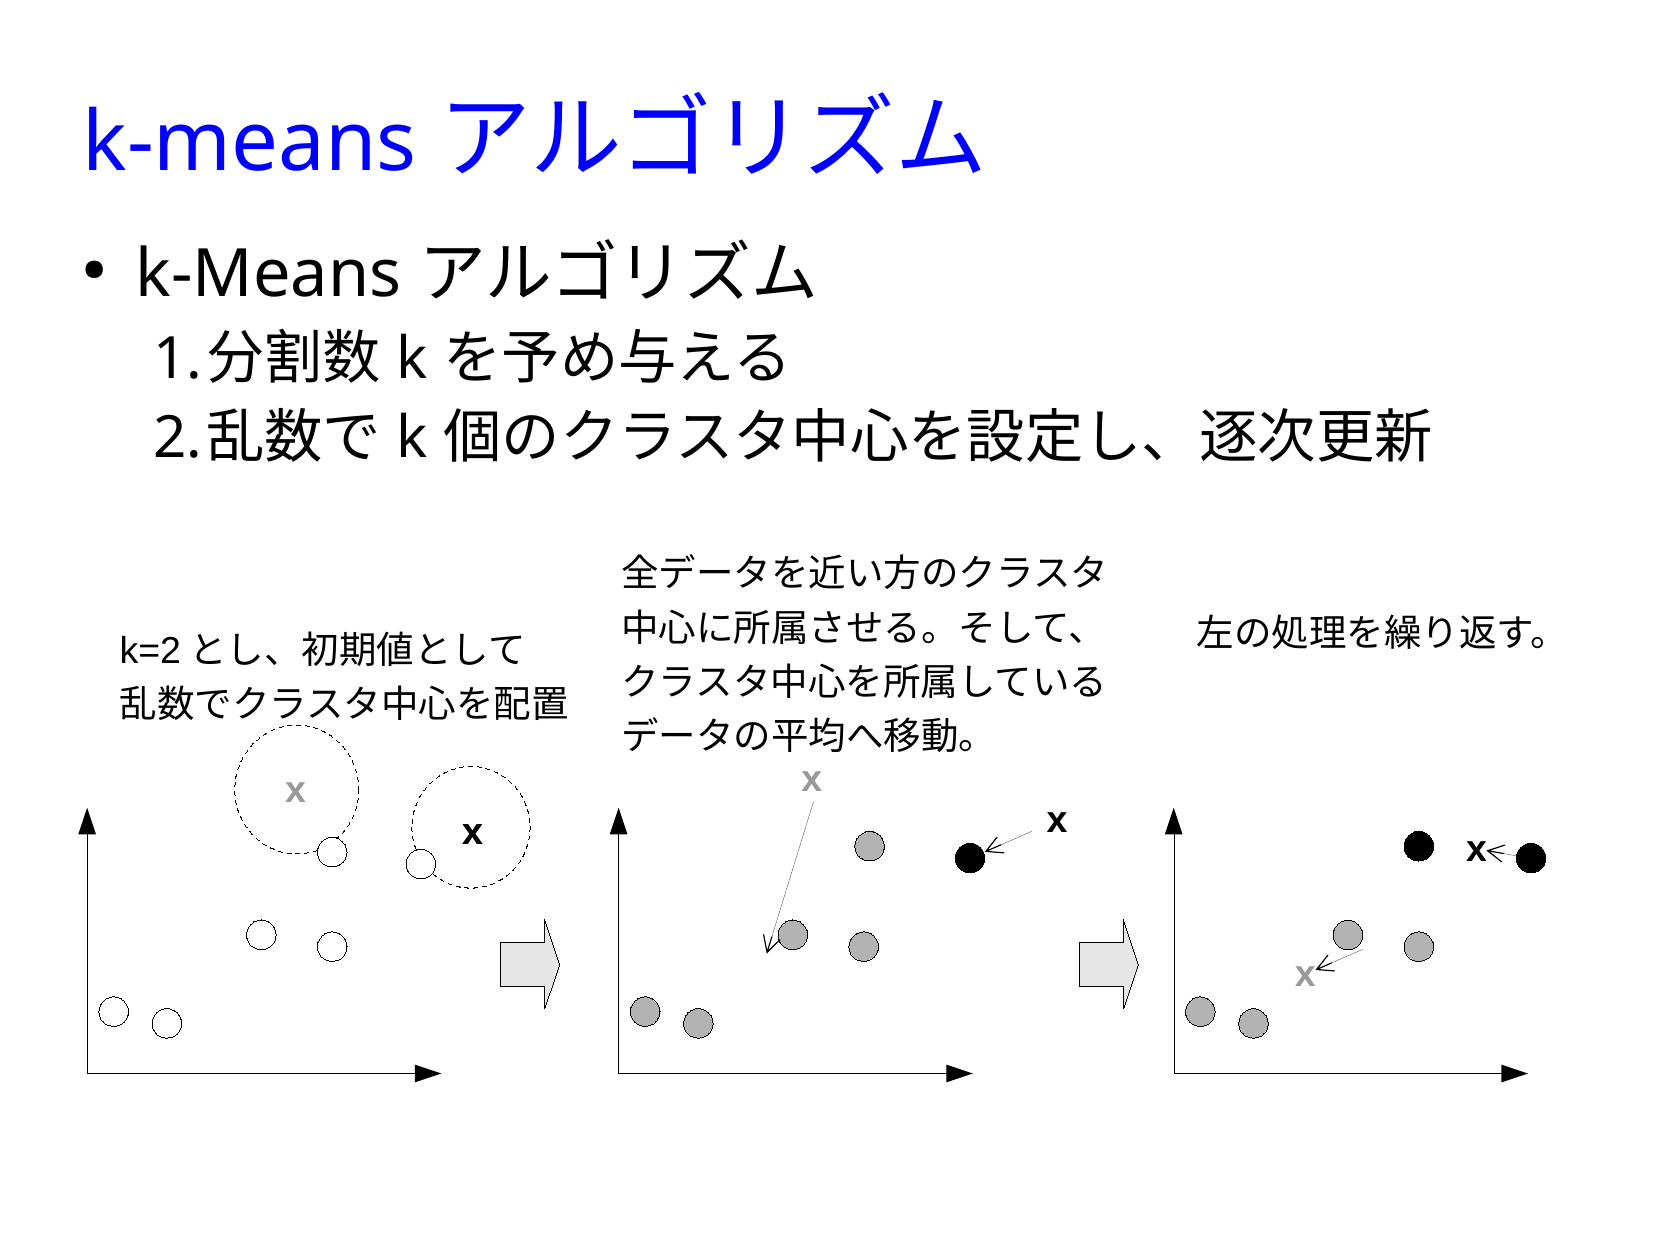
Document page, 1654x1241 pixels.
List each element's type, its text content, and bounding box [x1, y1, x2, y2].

text_box x [1280, 944, 1331, 1003]
text_box x [270, 761, 321, 820]
title k-meansアルゴリズム [82, 27, 1571, 279]
text_box [317, 837, 348, 867]
text_box x [1451, 820, 1511, 879]
text_box [1079, 919, 1139, 1009]
list k-Meansアルゴリズム 分割数kを予め与える 乱数でk個のクラスタ中心を設定し、逐次更新 [64, 225, 1506, 945]
text_box [1404, 931, 1434, 962]
text_box [1333, 920, 1363, 950]
text_box 全データを近い方のクラスタ 中心に所属させる。そして、 クラスタ中心を所属している データの平均へ移動。 [606, 535, 1124, 776]
text_box [1404, 831, 1434, 862]
text_box [854, 831, 885, 861]
text_box 左の処理を繰り返す。 [1181, 595, 1587, 667]
text_box [778, 919, 808, 950]
text_box [683, 1008, 714, 1039]
text_box [848, 931, 879, 962]
text_box [152, 1008, 182, 1039]
text_box x [447, 802, 507, 861]
text_box [1516, 843, 1546, 873]
text_box [630, 996, 661, 1027]
text_box x [786, 776, 838, 808]
text_box [406, 849, 436, 879]
text_box [1185, 996, 1216, 1027]
text_box x [1031, 791, 1092, 861]
text_box k=2とし、初期値として 乱数でクラスタ中心を配置 [104, 612, 585, 741]
text_box [955, 843, 985, 873]
text_box [98, 996, 129, 1027]
text_box [500, 919, 560, 1009]
text_box [317, 931, 348, 962]
text_box [246, 919, 277, 950]
text_box [1238, 1008, 1269, 1039]
